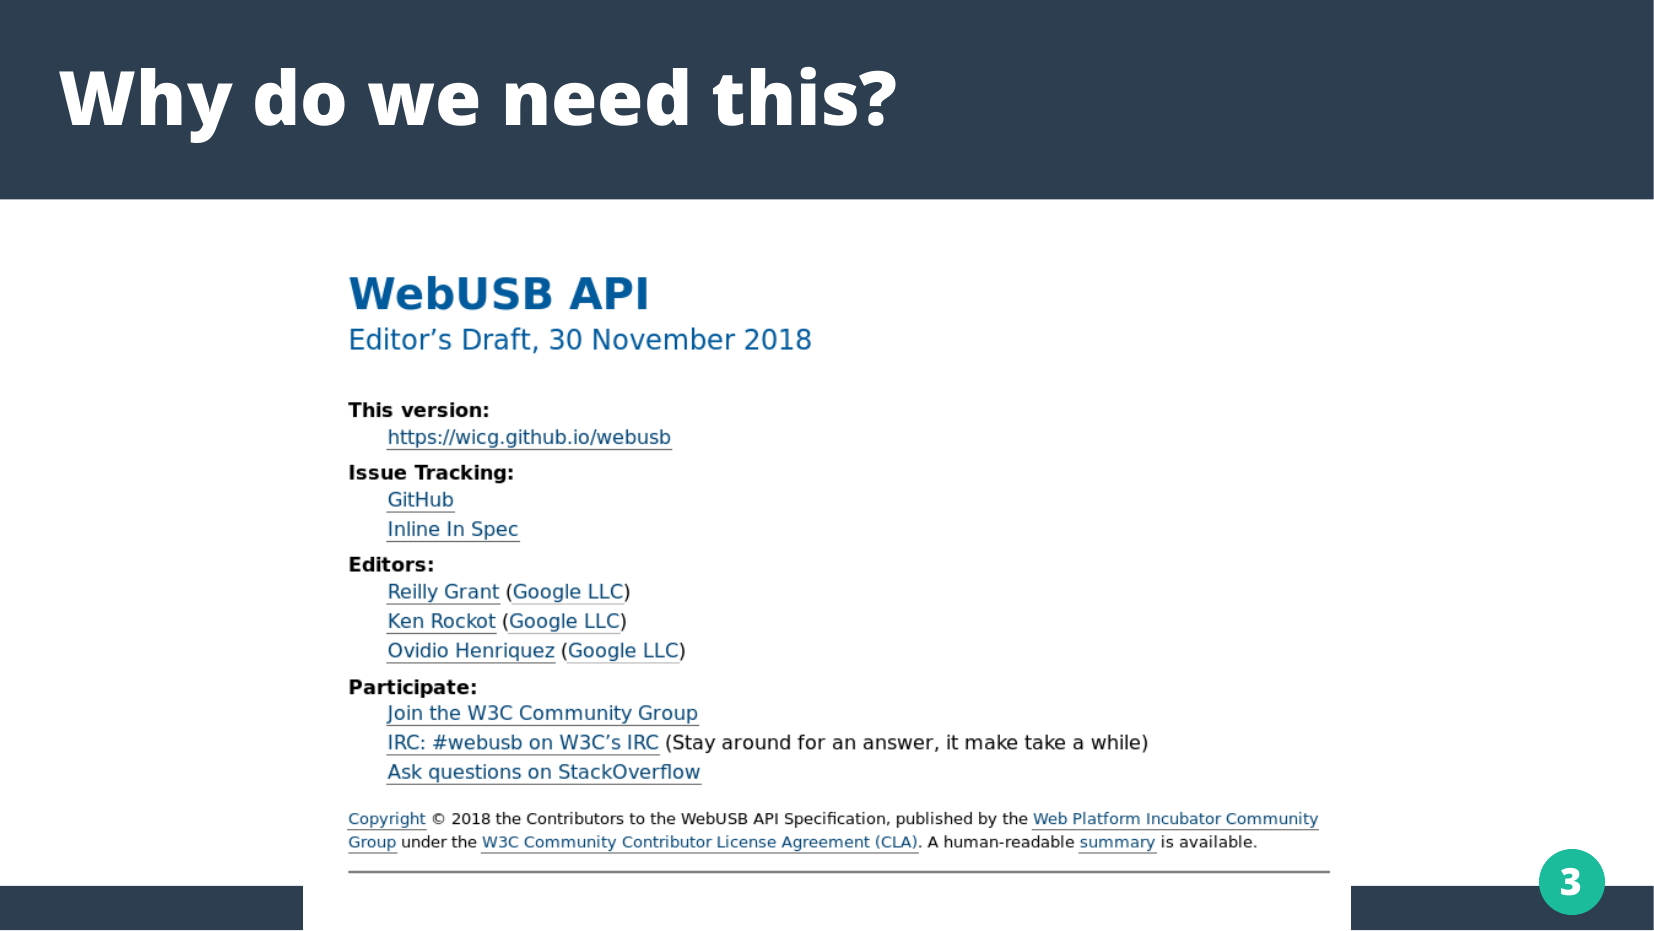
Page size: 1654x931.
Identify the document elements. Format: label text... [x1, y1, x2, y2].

picture [303, 243, 1351, 931]
title Why do we need this? [59, 37, 1595, 155]
